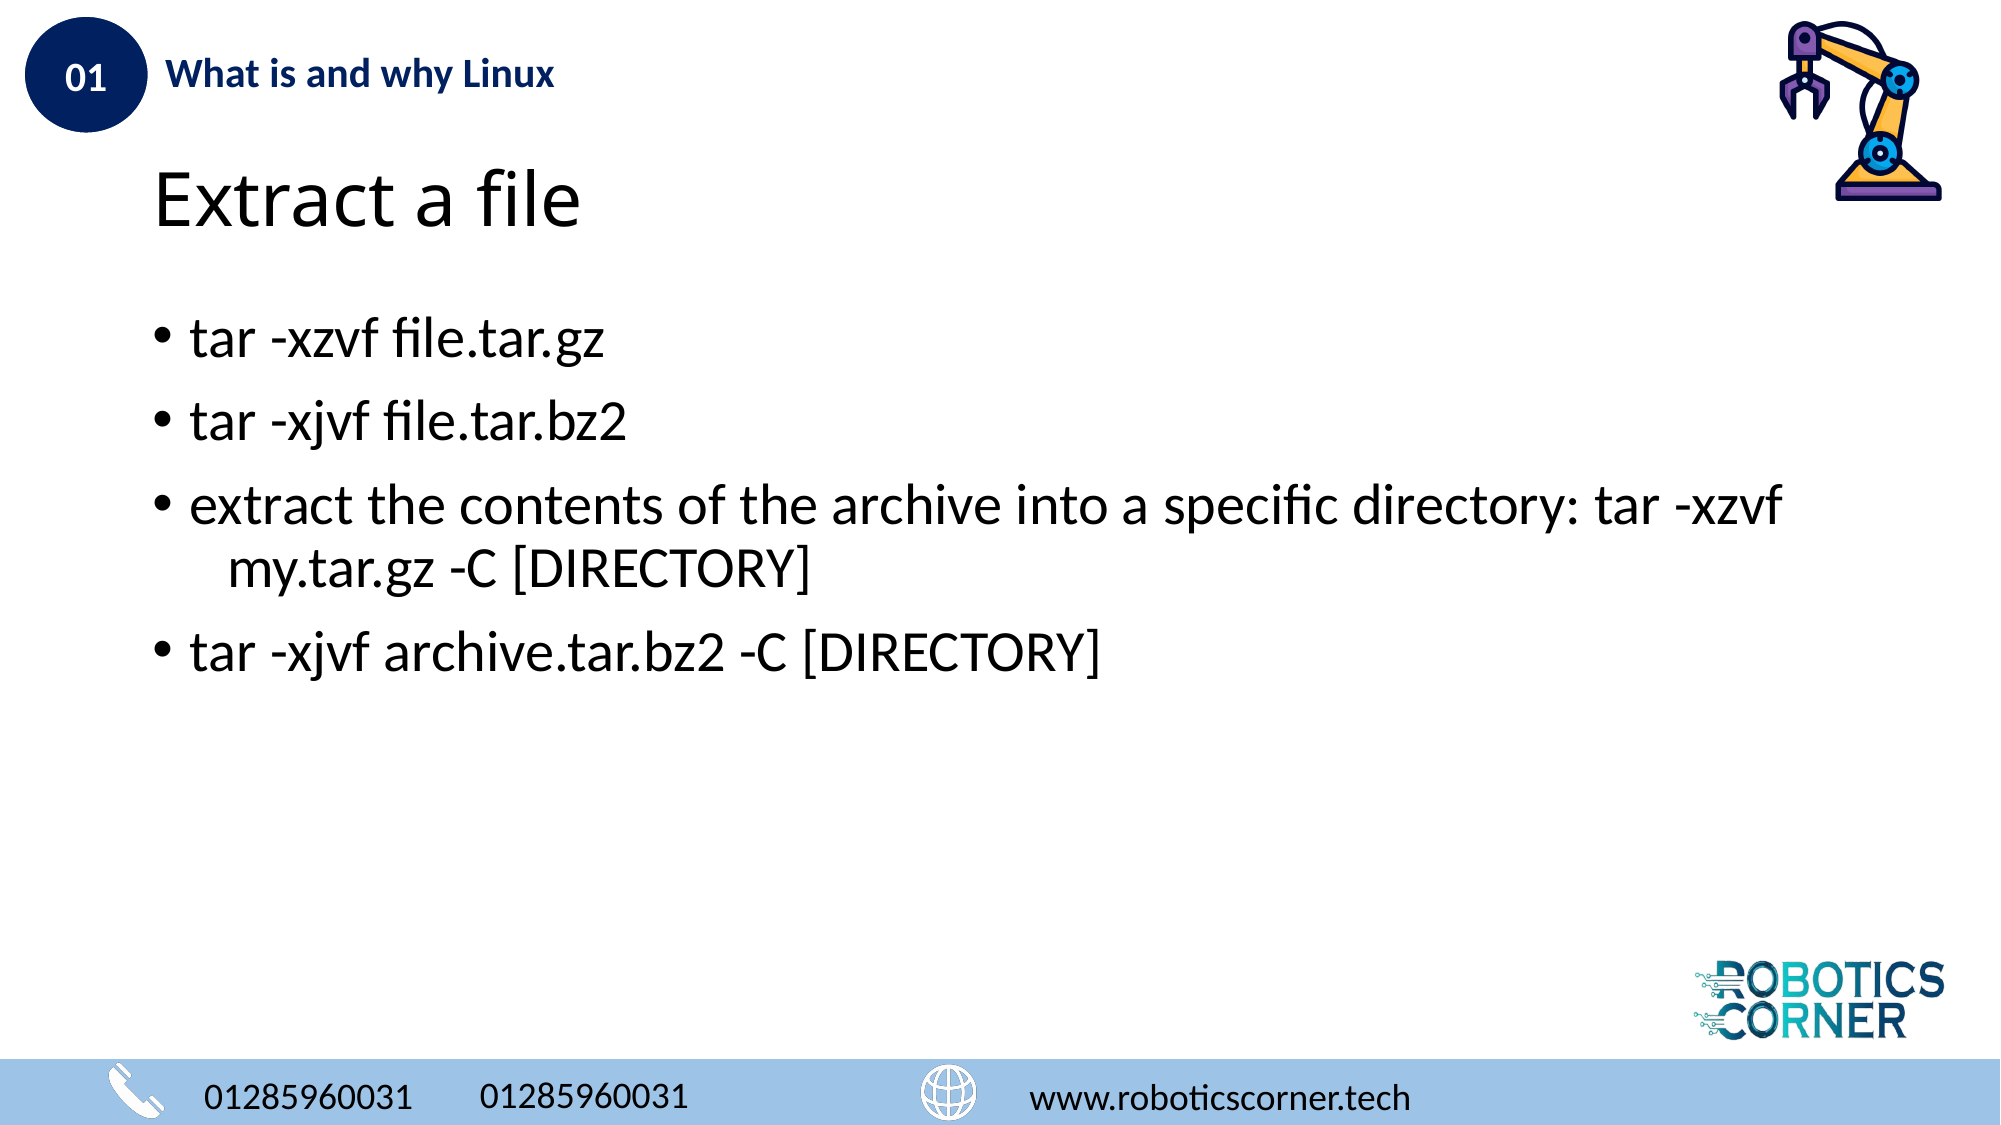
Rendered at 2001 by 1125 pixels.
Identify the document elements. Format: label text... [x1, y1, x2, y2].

text_box 01 [22, 14, 150, 135]
text_box [1953, 1059, 2000, 1125]
text_box 01285960031 [189, 1064, 465, 1124]
text_box [0, 1059, 915, 1125]
text_box What is and why Linux [150, 38, 621, 103]
picture [1771, 21, 1950, 201]
picture [103, 1057, 170, 1124]
picture [915, 1059, 981, 1125]
picture [1680, 859, 1953, 1125]
text_box www.roboticscorner.tech [1015, 1065, 1545, 1125]
text_box tar -xzvf file.tar.gz tar -xjvf file.tar.bz2 extract the contents of the archive into a specific directory: tar -xzvf my.tar.gz -C [DIRECTORY] tar -xjvf archive.tar.bz2 -C [DIRECTORY] [137, 299, 1863, 1014]
text_box Extract a file [137, 134, 1591, 271]
text_box 01285960031 [465, 1064, 767, 1124]
text_box [981, 1059, 1680, 1125]
